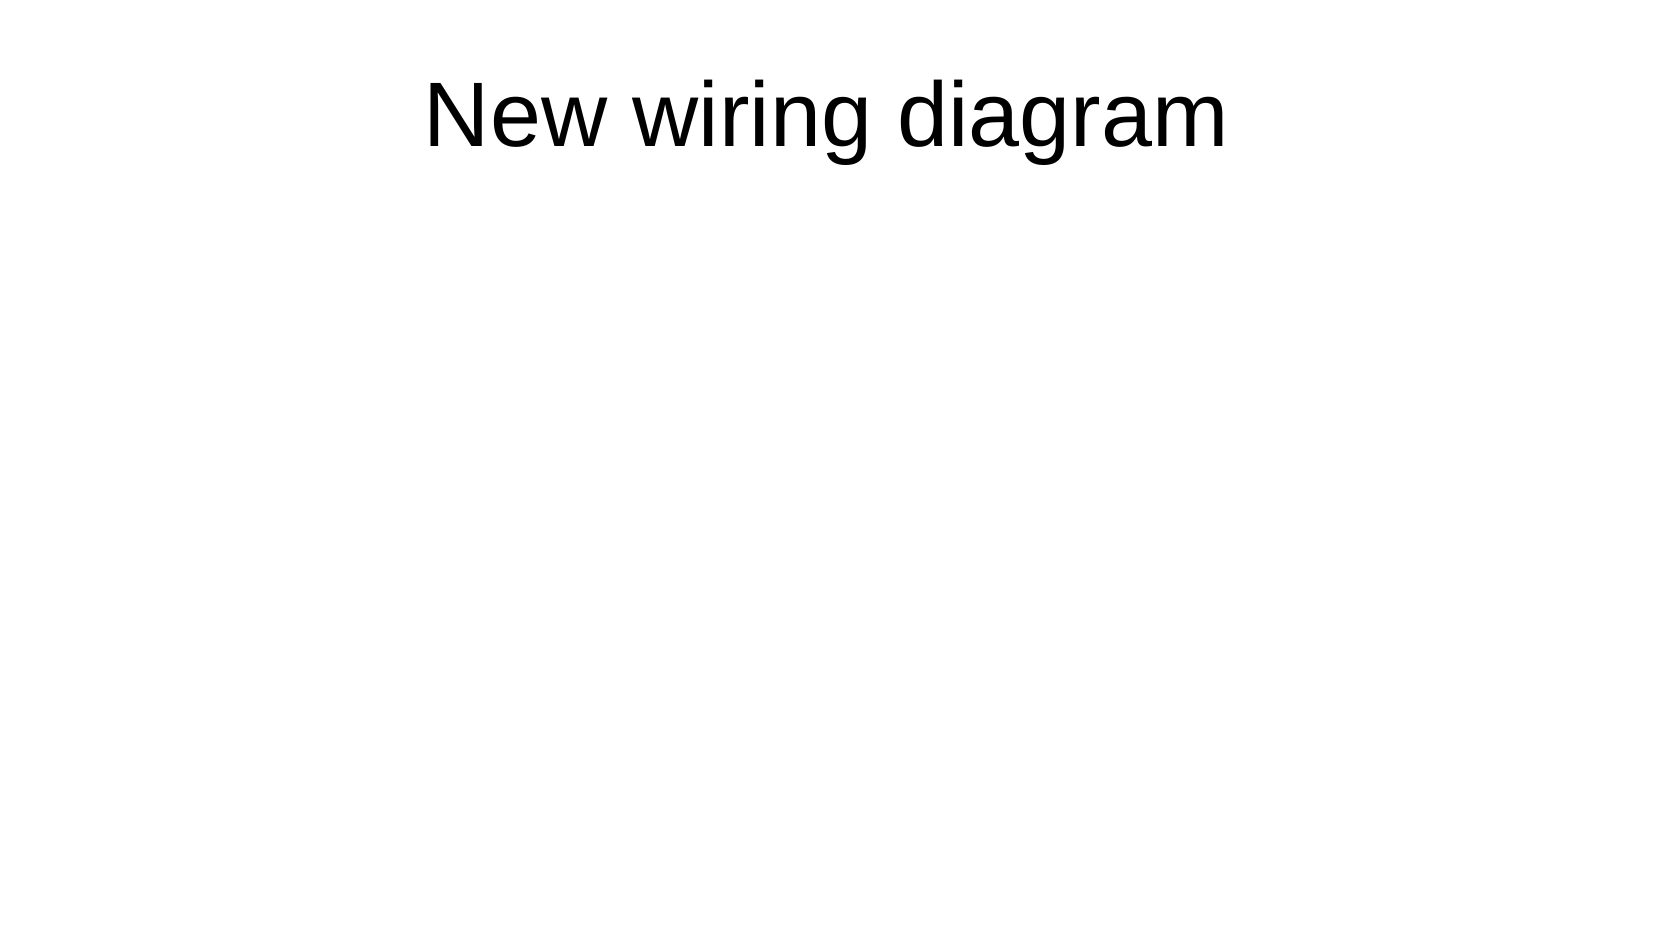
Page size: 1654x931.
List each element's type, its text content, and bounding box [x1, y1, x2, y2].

title New wiring diagram [82, 37, 1571, 193]
